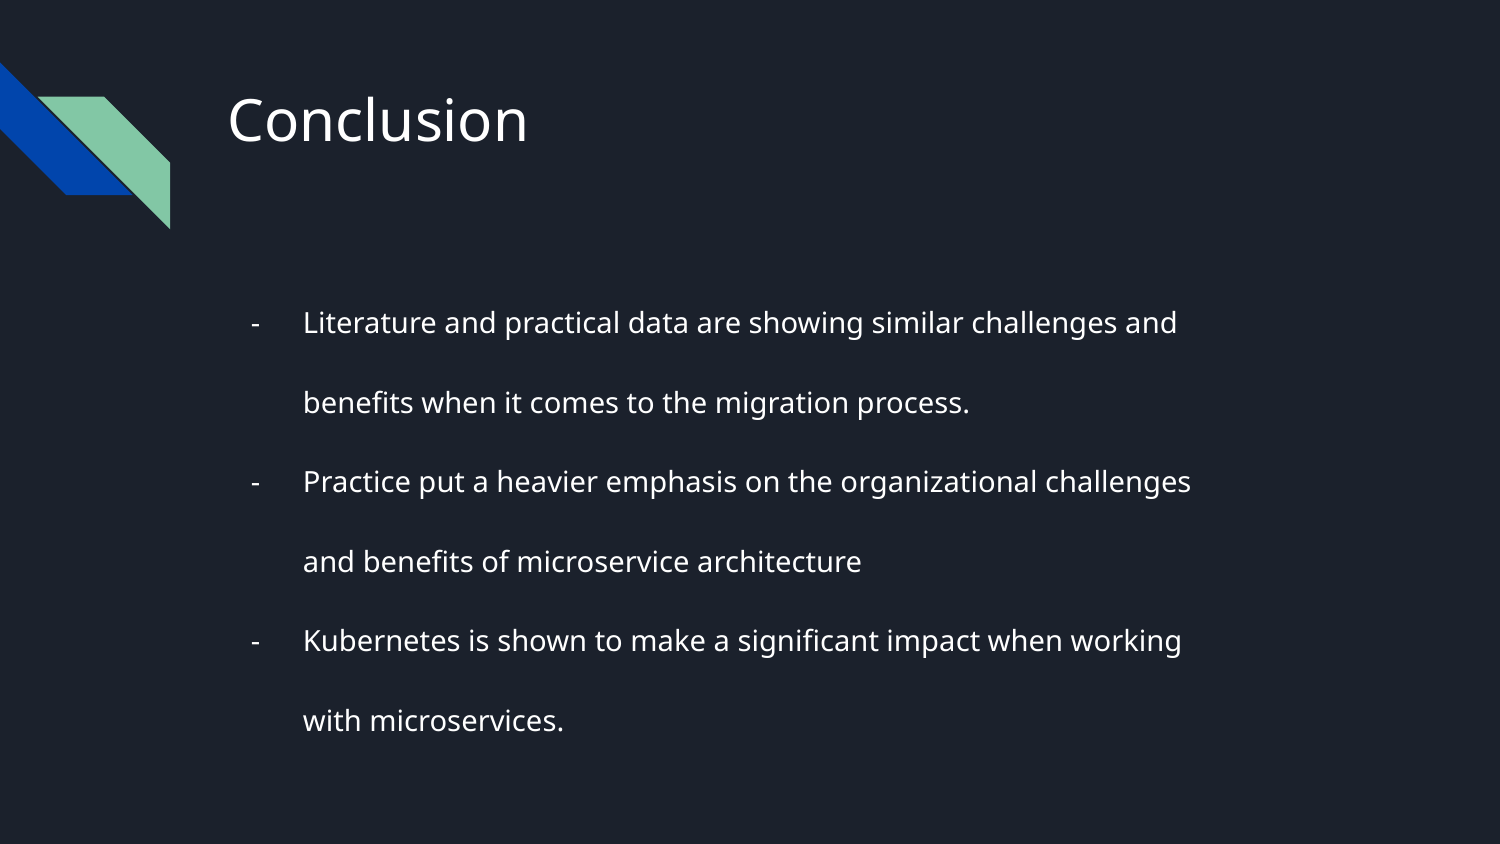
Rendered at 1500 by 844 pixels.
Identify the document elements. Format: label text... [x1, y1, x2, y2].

title Conclusion [212, 64, 1368, 215]
list Literature and practical data are showing similar challenges and benefits when it comes to the migration process. Practice put a heavier emphasis on the organizational challenges and benefits of microservice architecture Kubernetes is shown to make a significant impact when working with microservices. [212, 247, 1261, 778]
